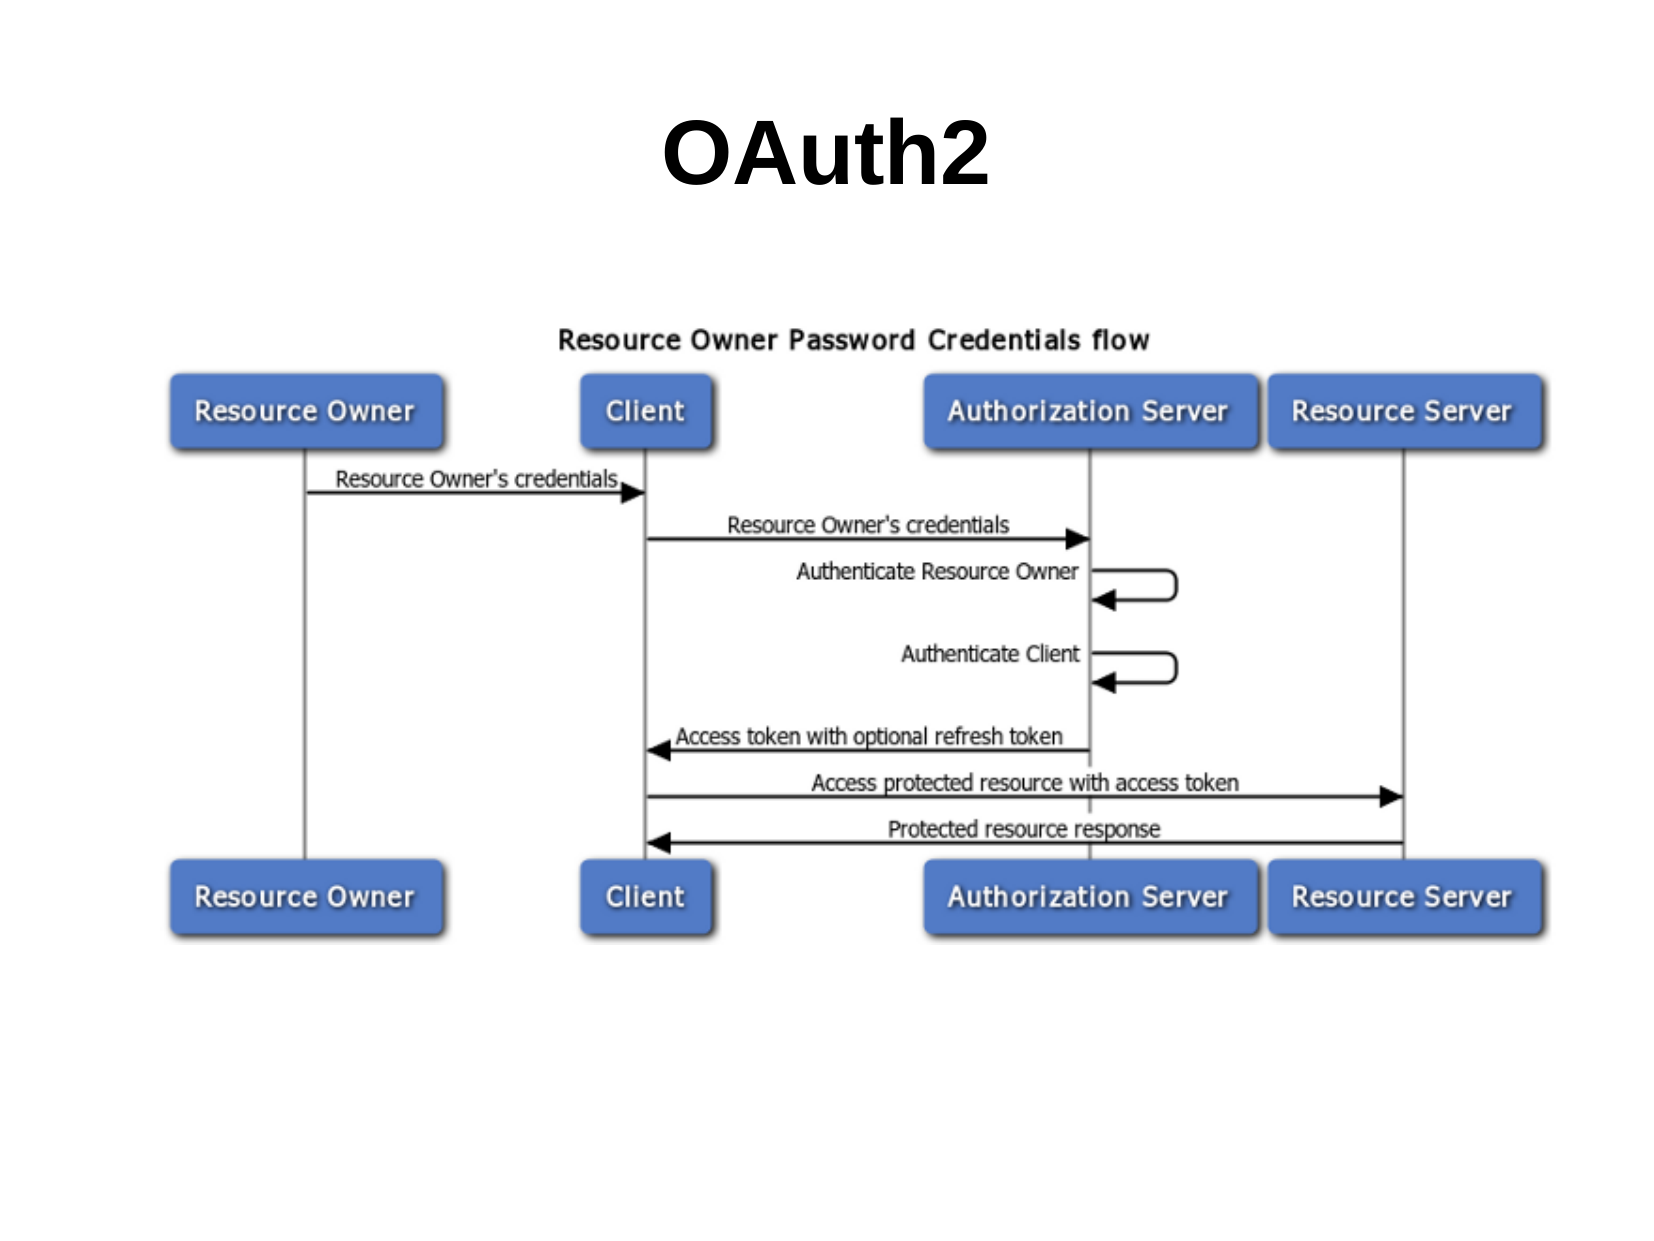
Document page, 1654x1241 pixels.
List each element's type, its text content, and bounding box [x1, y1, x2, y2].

picture [150, 314, 1561, 946]
title OAuth2 [82, 49, 1571, 257]
